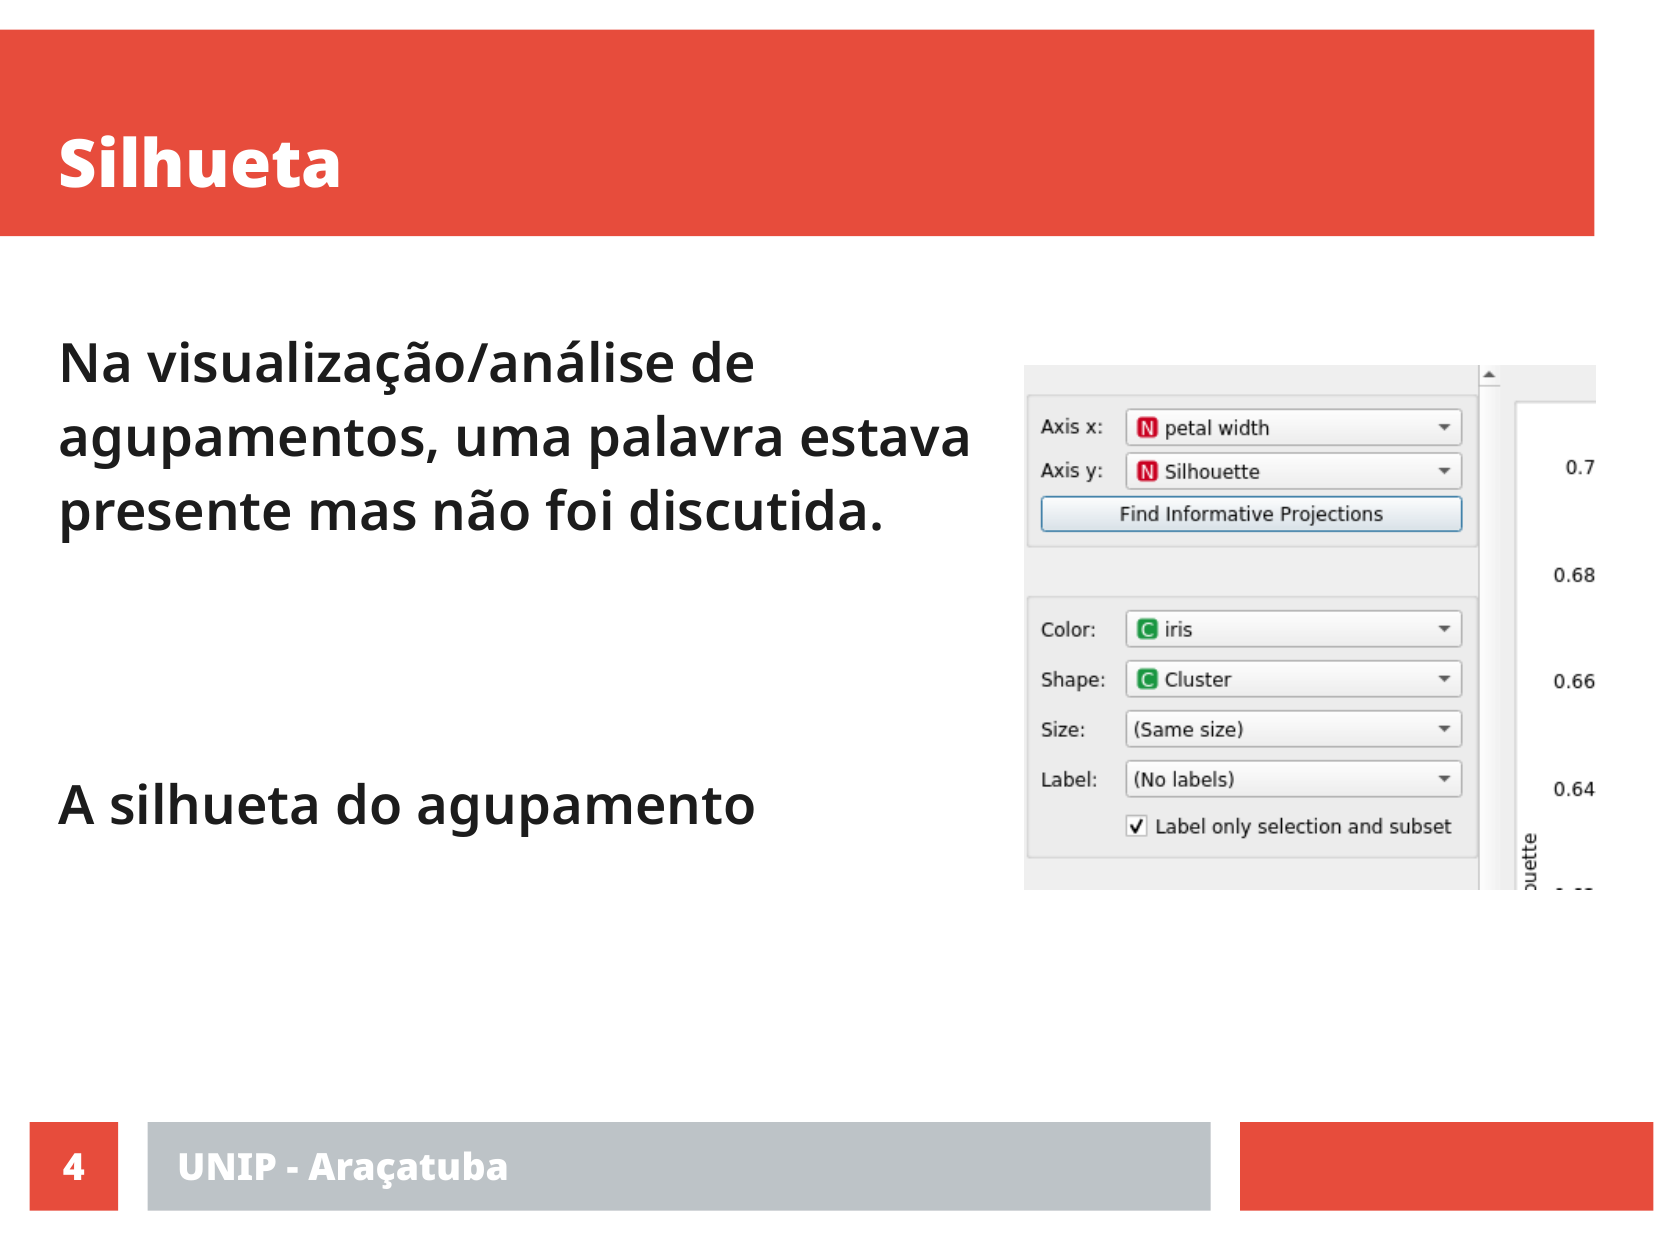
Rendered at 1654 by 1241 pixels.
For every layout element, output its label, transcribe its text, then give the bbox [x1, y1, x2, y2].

list Na visualização/análise de agupamentos, uma palavra estava presente mas não foi discutida. A silhueta do agupamento [59, 324, 990, 1093]
picture [1024, 365, 1596, 891]
title Silhueta [59, 59, 1595, 207]
